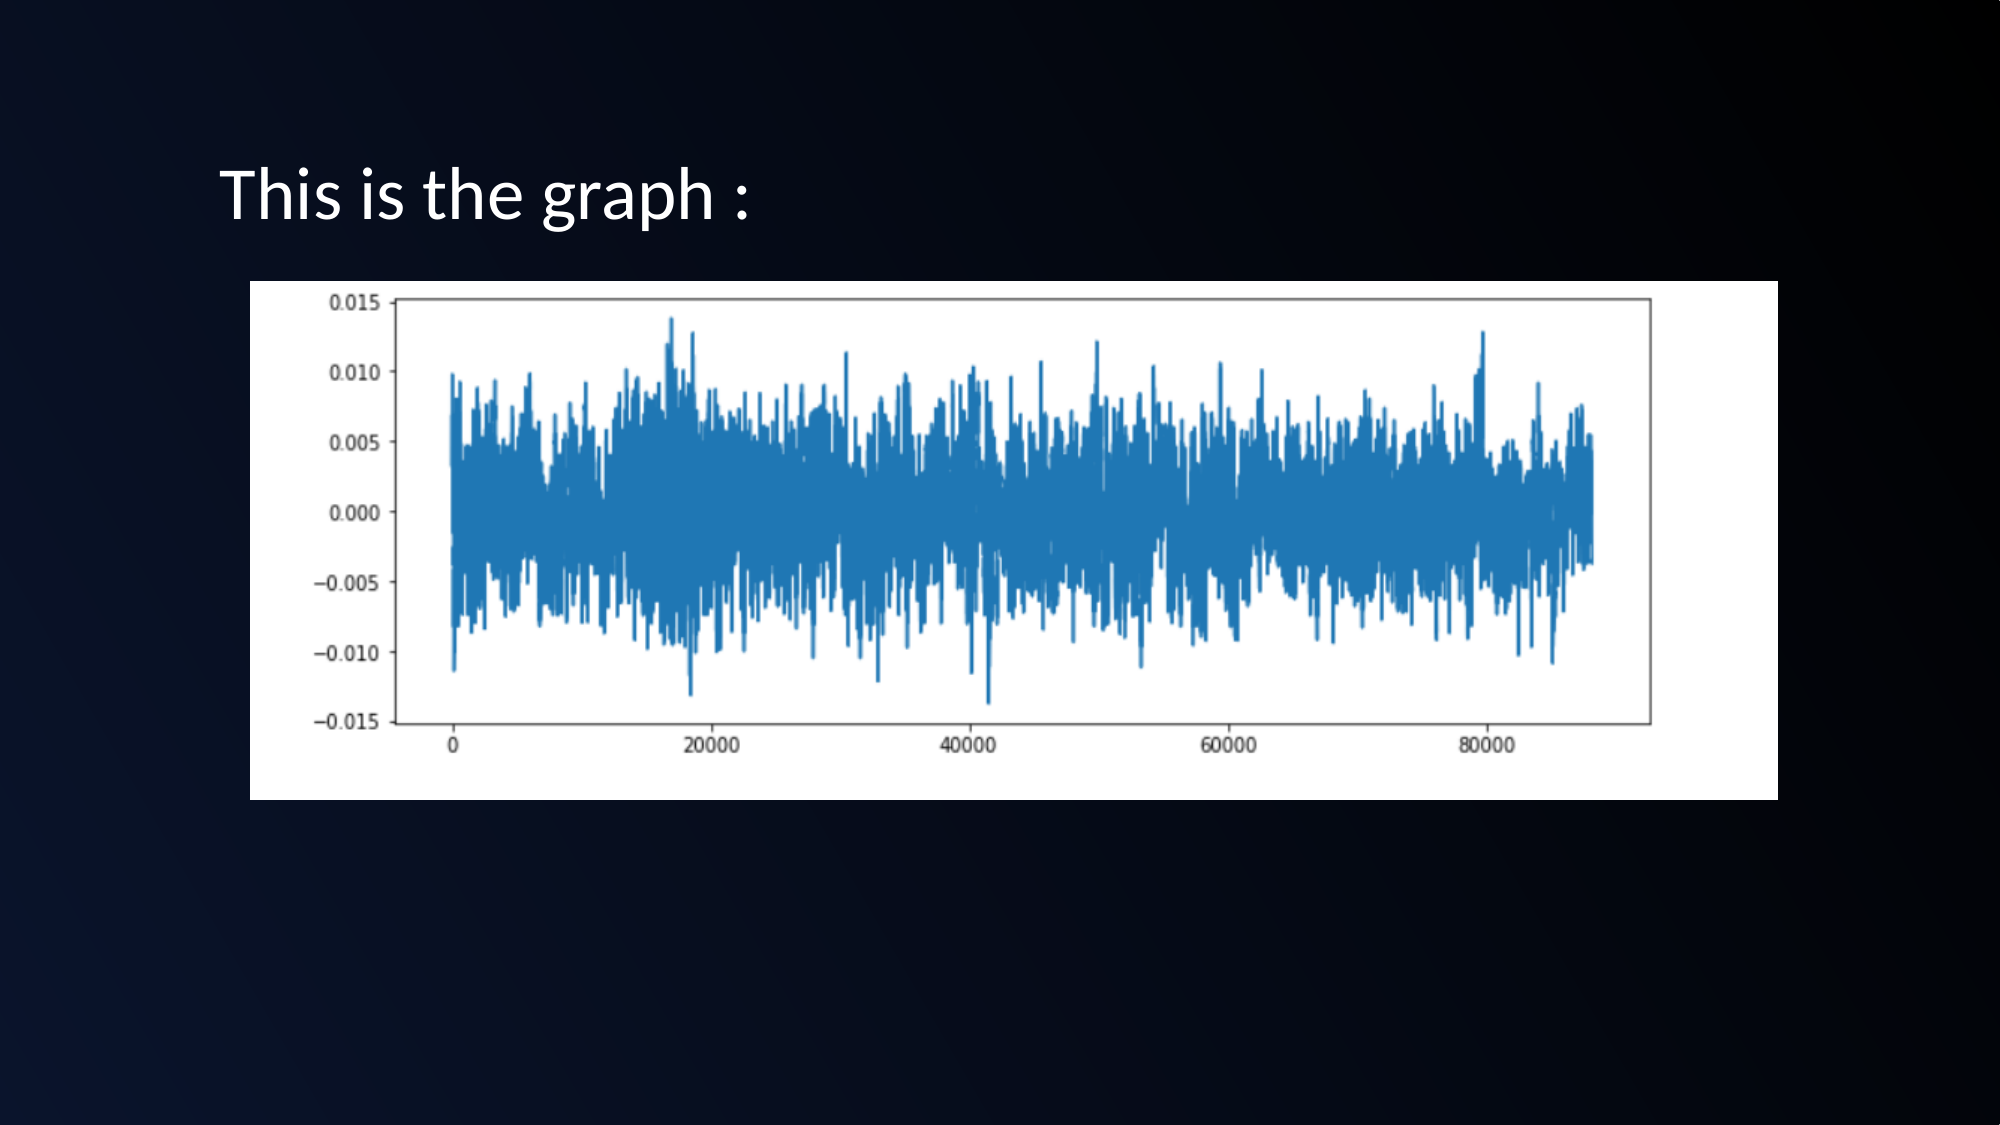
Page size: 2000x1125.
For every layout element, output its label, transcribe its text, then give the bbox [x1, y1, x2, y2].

title This is the graph : [199, 45, 1900, 246]
picture [250, 281, 1778, 800]
